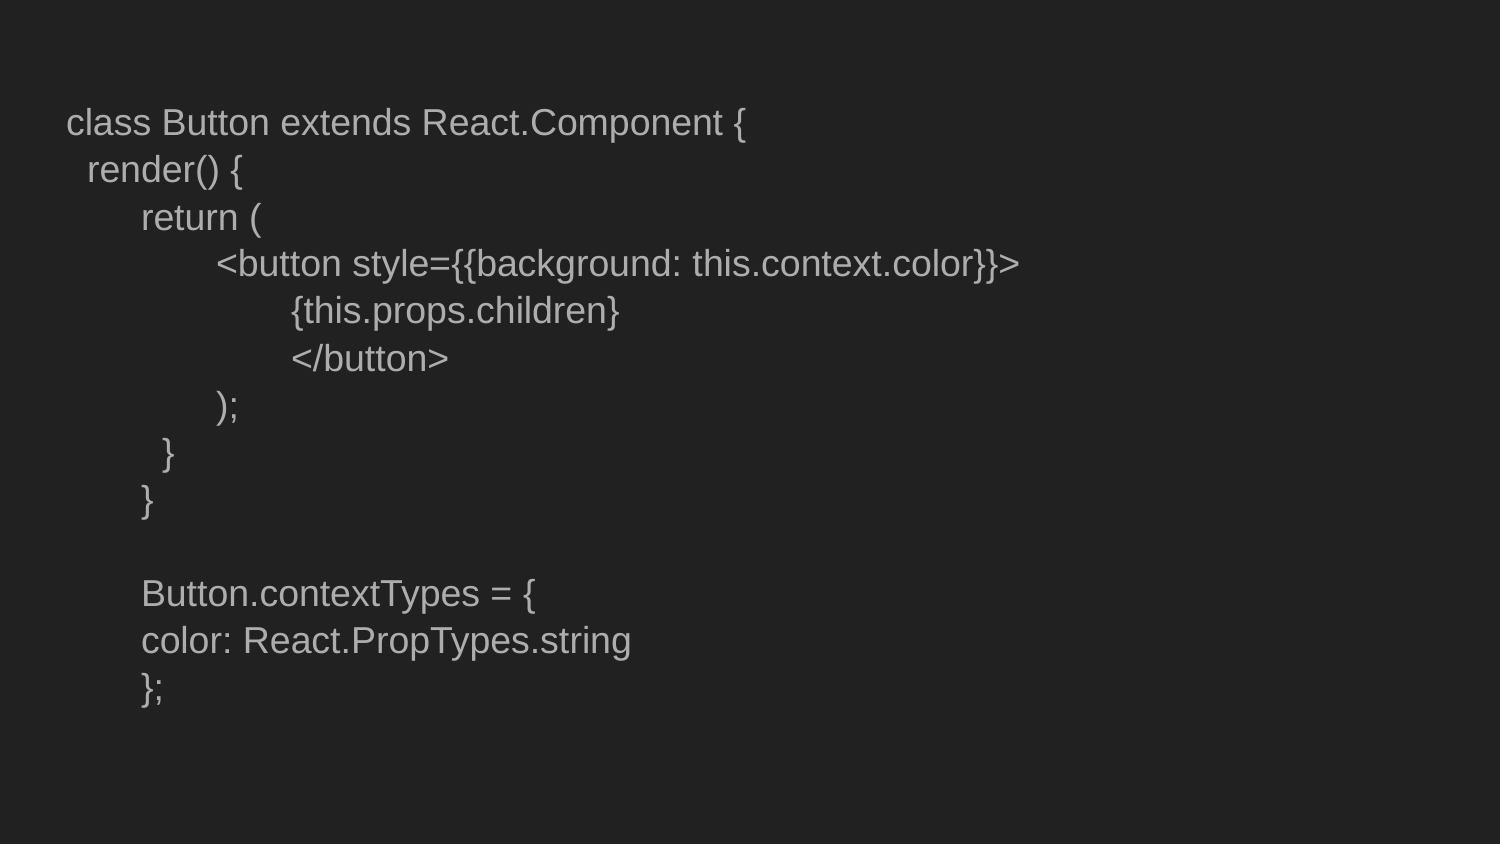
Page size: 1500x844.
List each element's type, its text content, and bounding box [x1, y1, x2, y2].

list class Button extends React.Component { render() { return ( <button style={{background: this.context.color}}> {this.props.children} </button> ); } } Button.contextTypes = { color: React.PropTypes.string }; [51, 83, 1449, 750]
